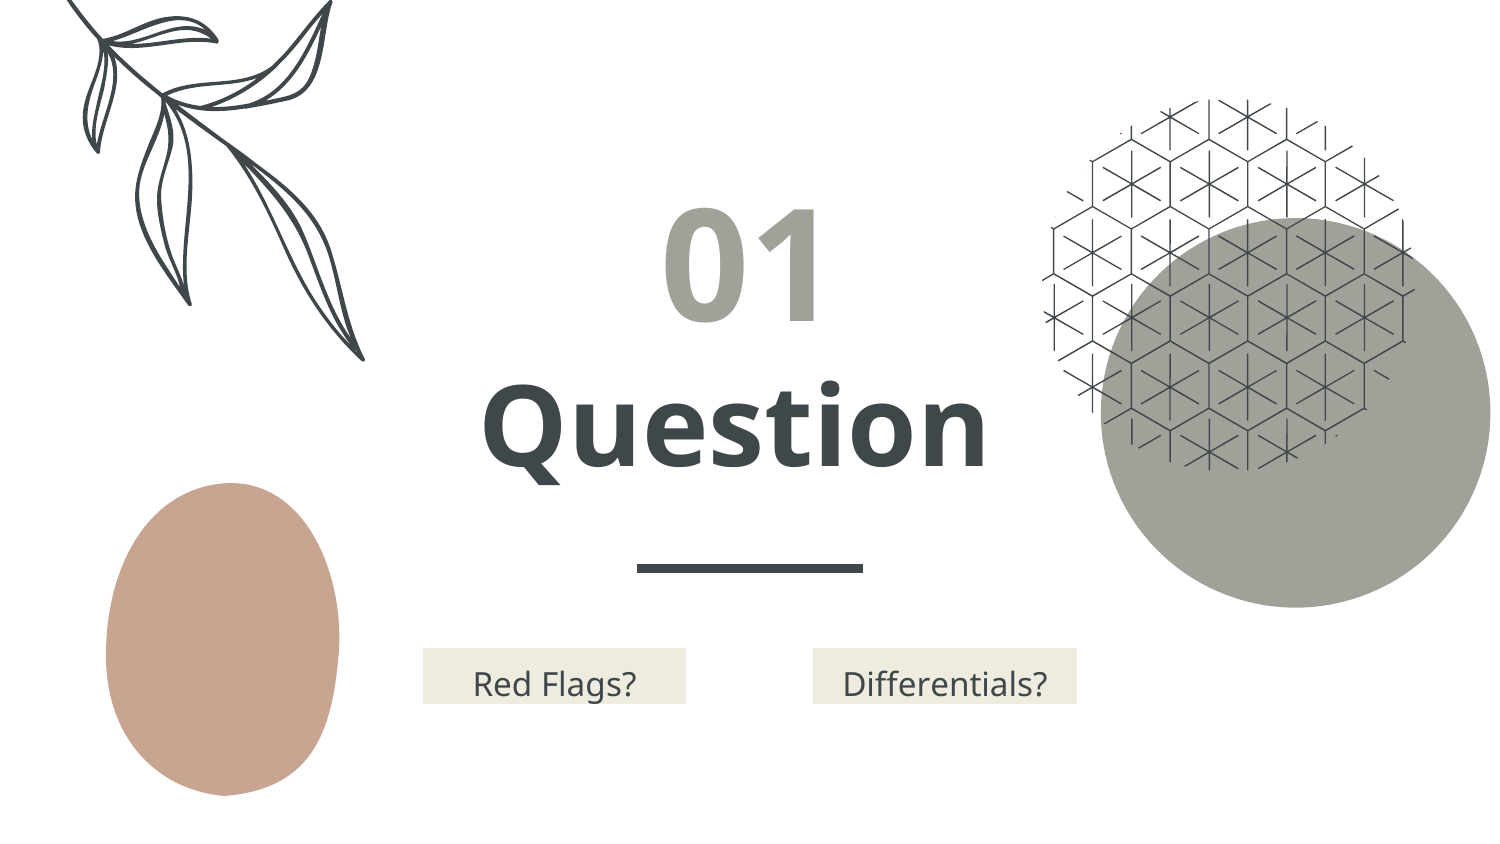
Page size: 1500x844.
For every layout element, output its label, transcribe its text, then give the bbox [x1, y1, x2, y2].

title 01 [331, 150, 1169, 350]
title Question [331, 350, 1169, 521]
text_box Differentials? [813, 648, 1077, 704]
text_box Red Flags? [423, 648, 686, 704]
text_box [637, 564, 863, 573]
